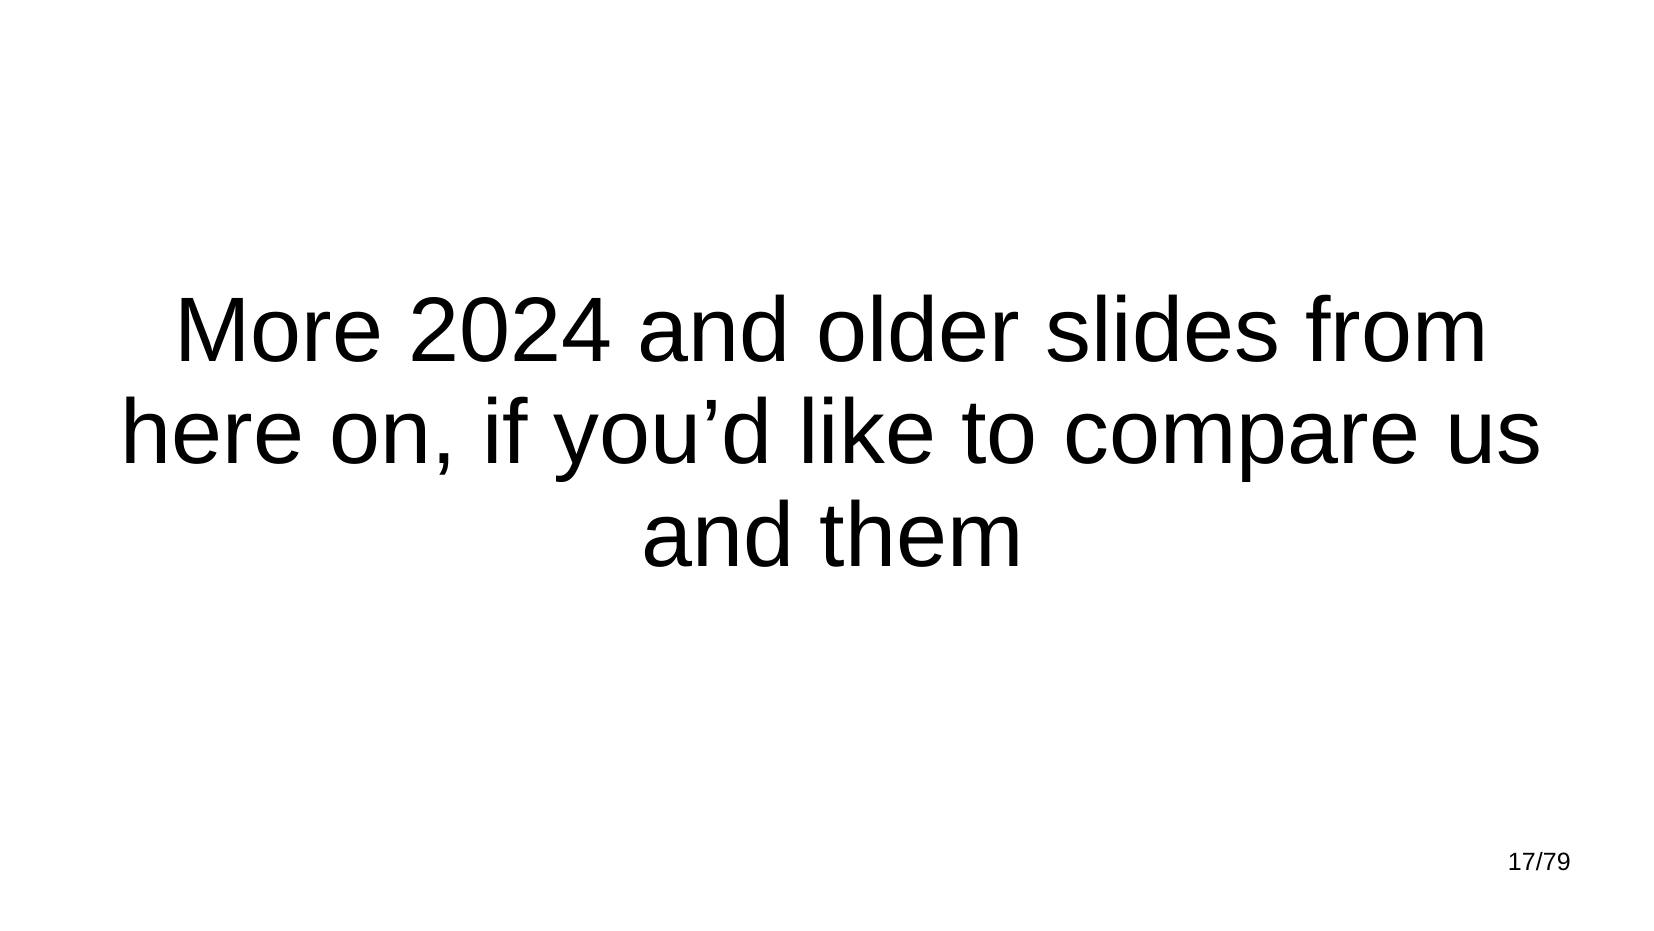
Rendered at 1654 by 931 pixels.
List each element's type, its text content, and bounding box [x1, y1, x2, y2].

title More 2024 and older slides from here on, if you’d like to compare us and them [88, 278, 1577, 586]
